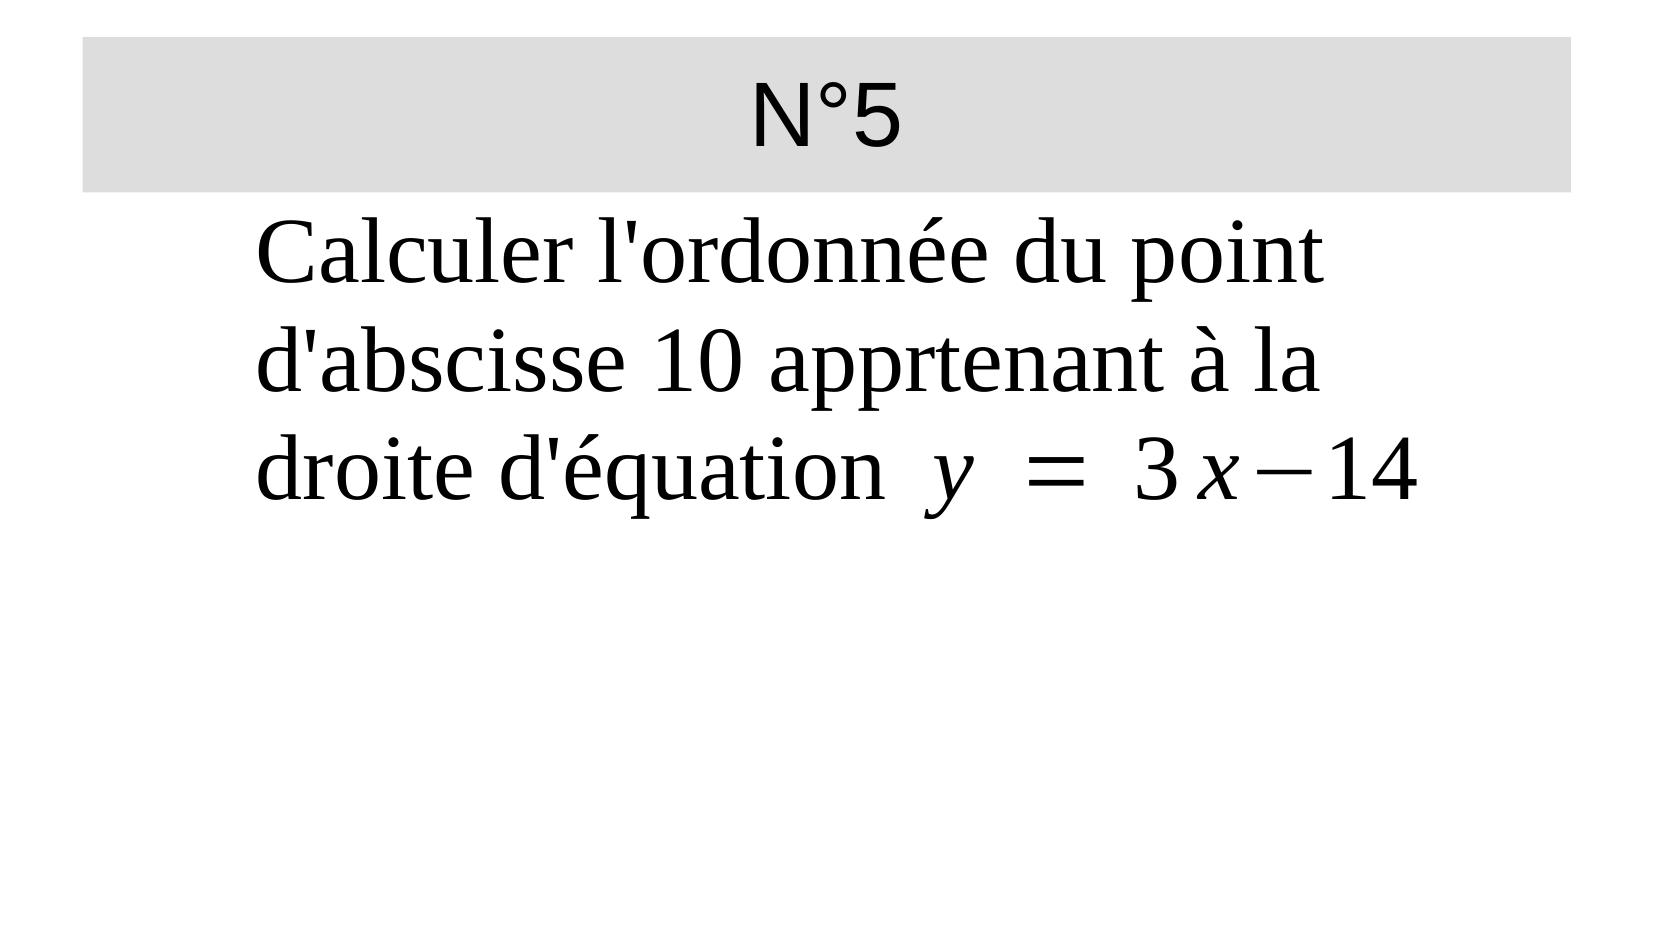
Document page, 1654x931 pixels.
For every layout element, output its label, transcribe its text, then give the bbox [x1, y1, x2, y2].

chart [248, 199, 1426, 520]
title N°5 [82, 37, 1571, 193]
